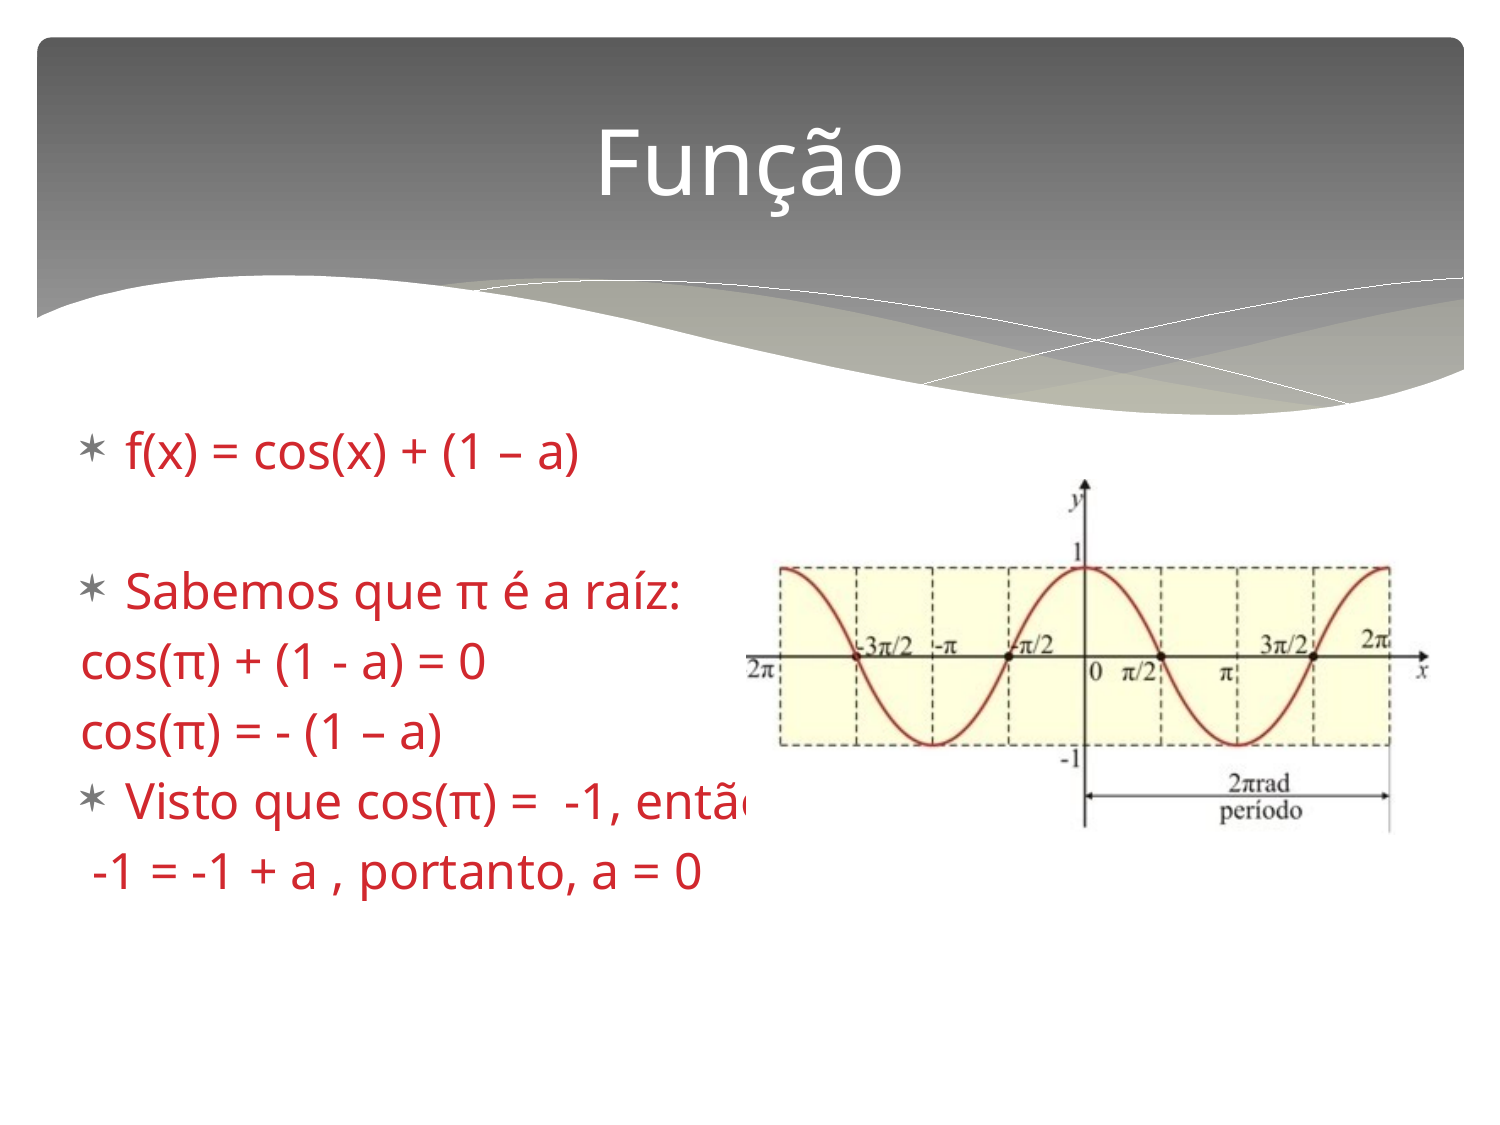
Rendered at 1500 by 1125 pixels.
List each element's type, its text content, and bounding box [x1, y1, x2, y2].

picture [746, 479, 1431, 835]
title Função [75, 55, 1425, 261]
list f(x) = cos(x) + (1 – a) Sabemos que π é a raíz: cos(π) + (1 - a) = 0 cos(π) = - (1 – a) Visto que cos(π) = -1, então: -1 = -1 + a , portanto, a = 0 [64, 412, 975, 1083]
